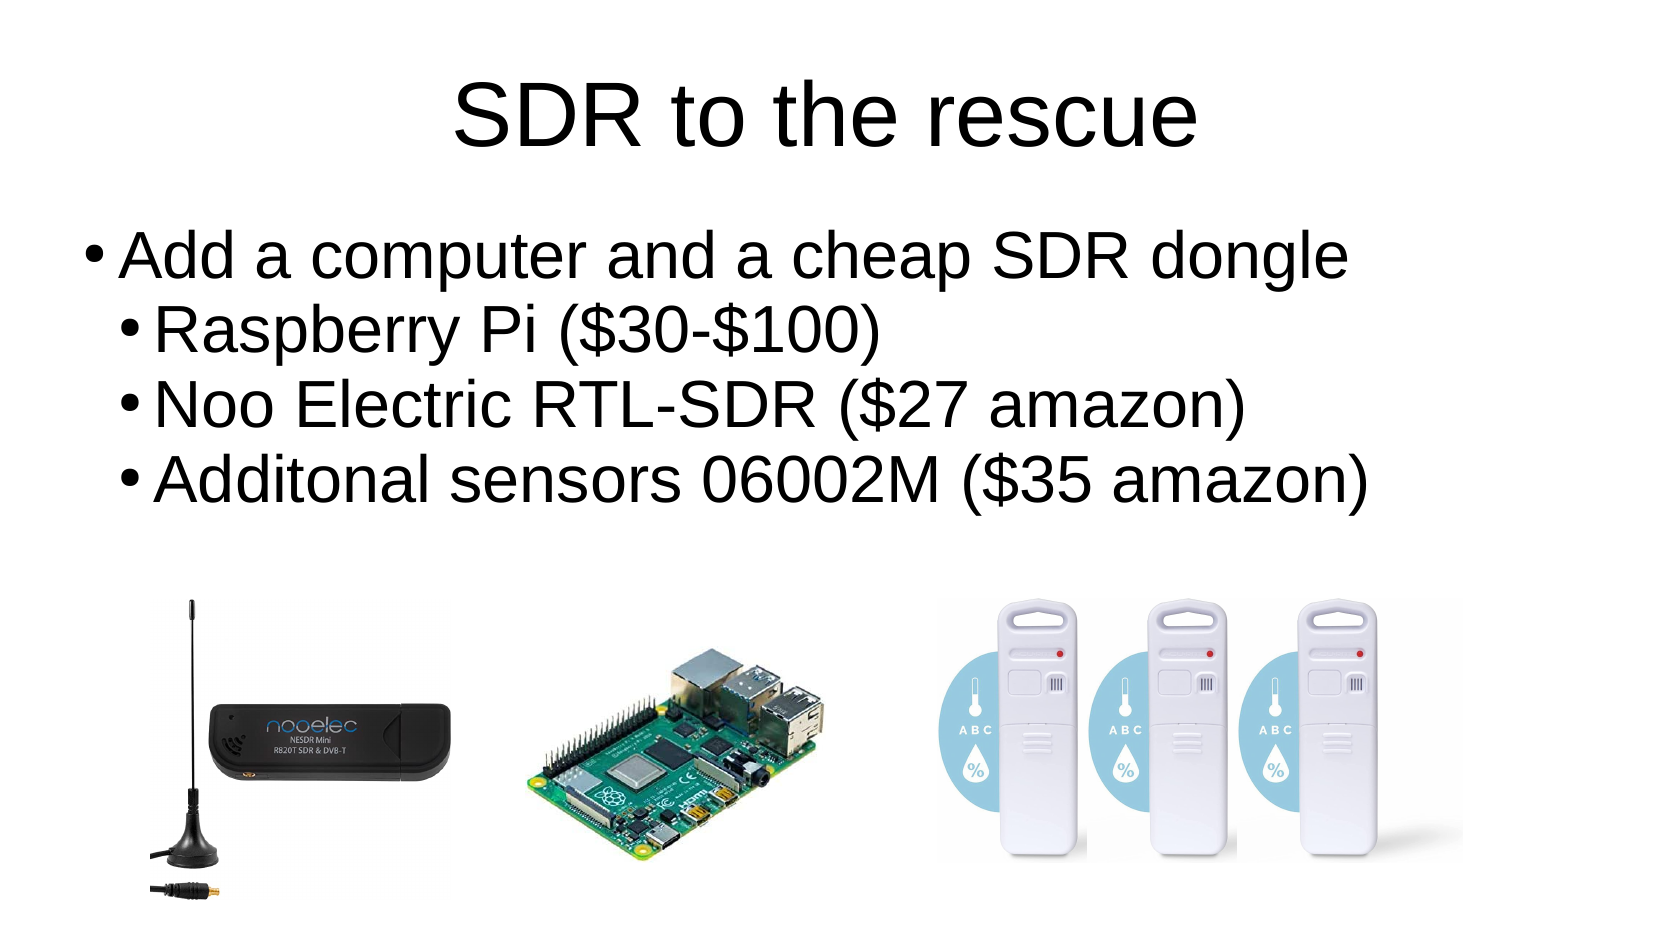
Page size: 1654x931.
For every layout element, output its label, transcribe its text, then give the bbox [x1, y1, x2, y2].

title SDR to the rescue [82, 37, 1571, 193]
picture [937, 598, 1463, 863]
subtitle Add a computer and a cheap SDR dongle Raspberry Pi ($30-$100) Noo Electric RTL-SDR ($27 amazon) Additonal sensors 06002M ($35 amazon) [82, 217, 1571, 758]
picture [525, 646, 826, 863]
picture [150, 599, 451, 901]
